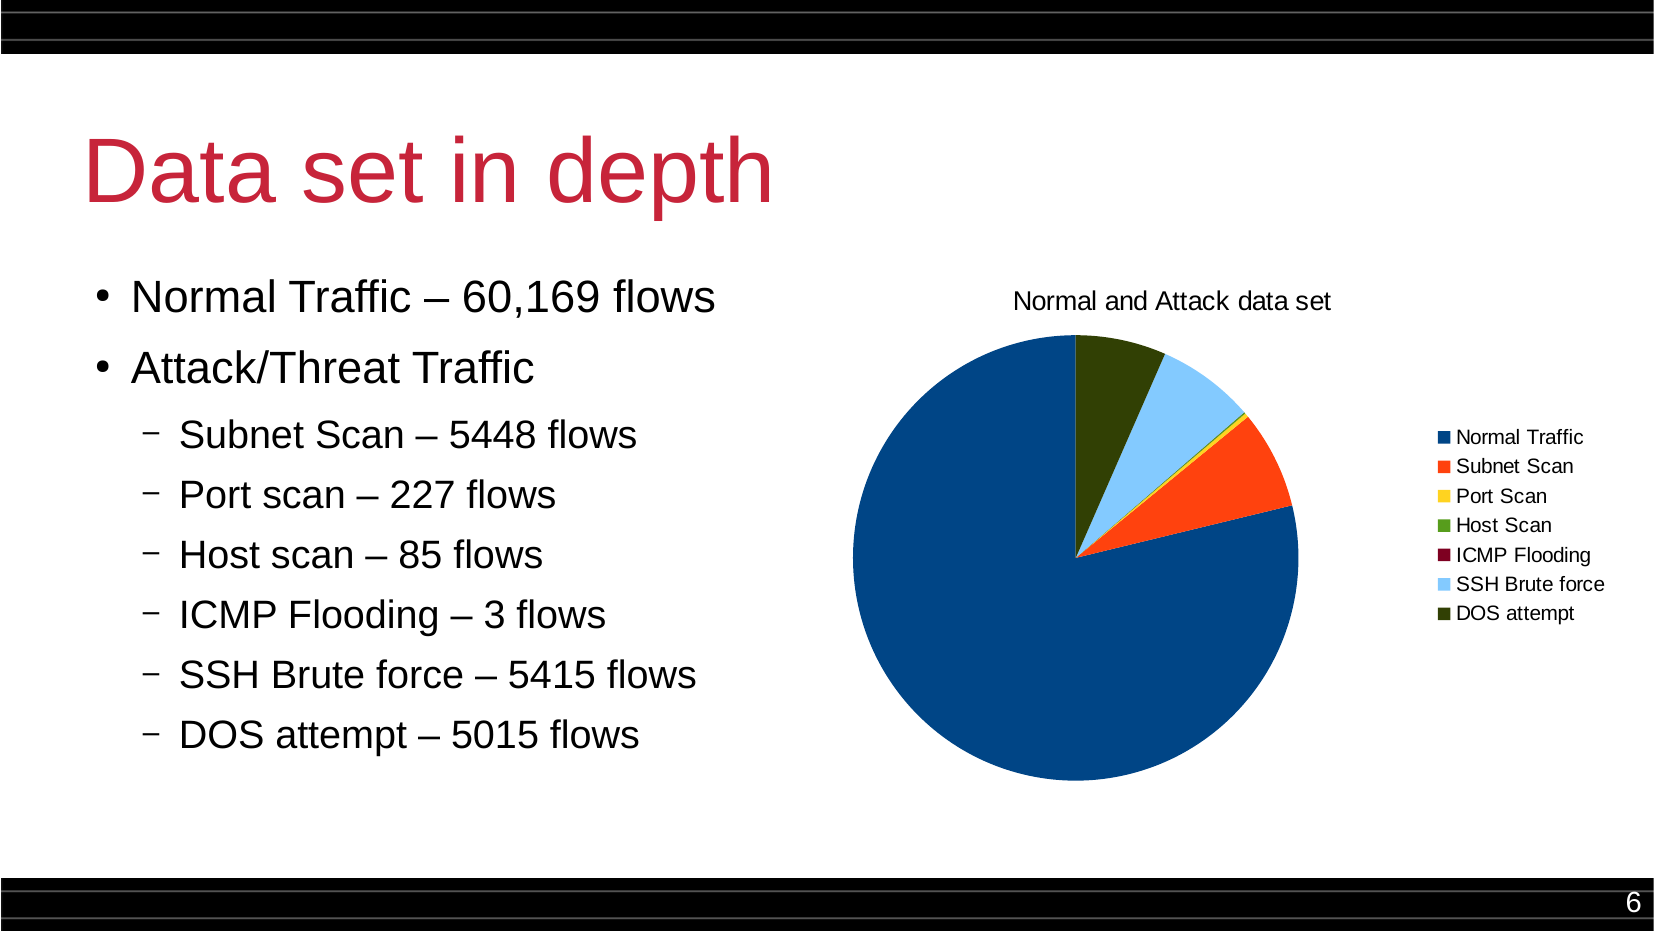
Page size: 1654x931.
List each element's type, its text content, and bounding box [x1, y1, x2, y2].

chart [720, 259, 1625, 792]
title Data set in depth [82, 92, 1571, 249]
picture [1, 878, 1654, 931]
picture [1, 0, 1654, 54]
list Normal Traffic – 60,169 flows Attack/Threat Traffic Subnet Scan – 5448 flows Port scan – 227 flows Host scan – 85 flows ICMP Flooding – 3 flows SSH Brute force – 5415 flows DOS attempt – 5015 flows [82, 271, 720, 758]
